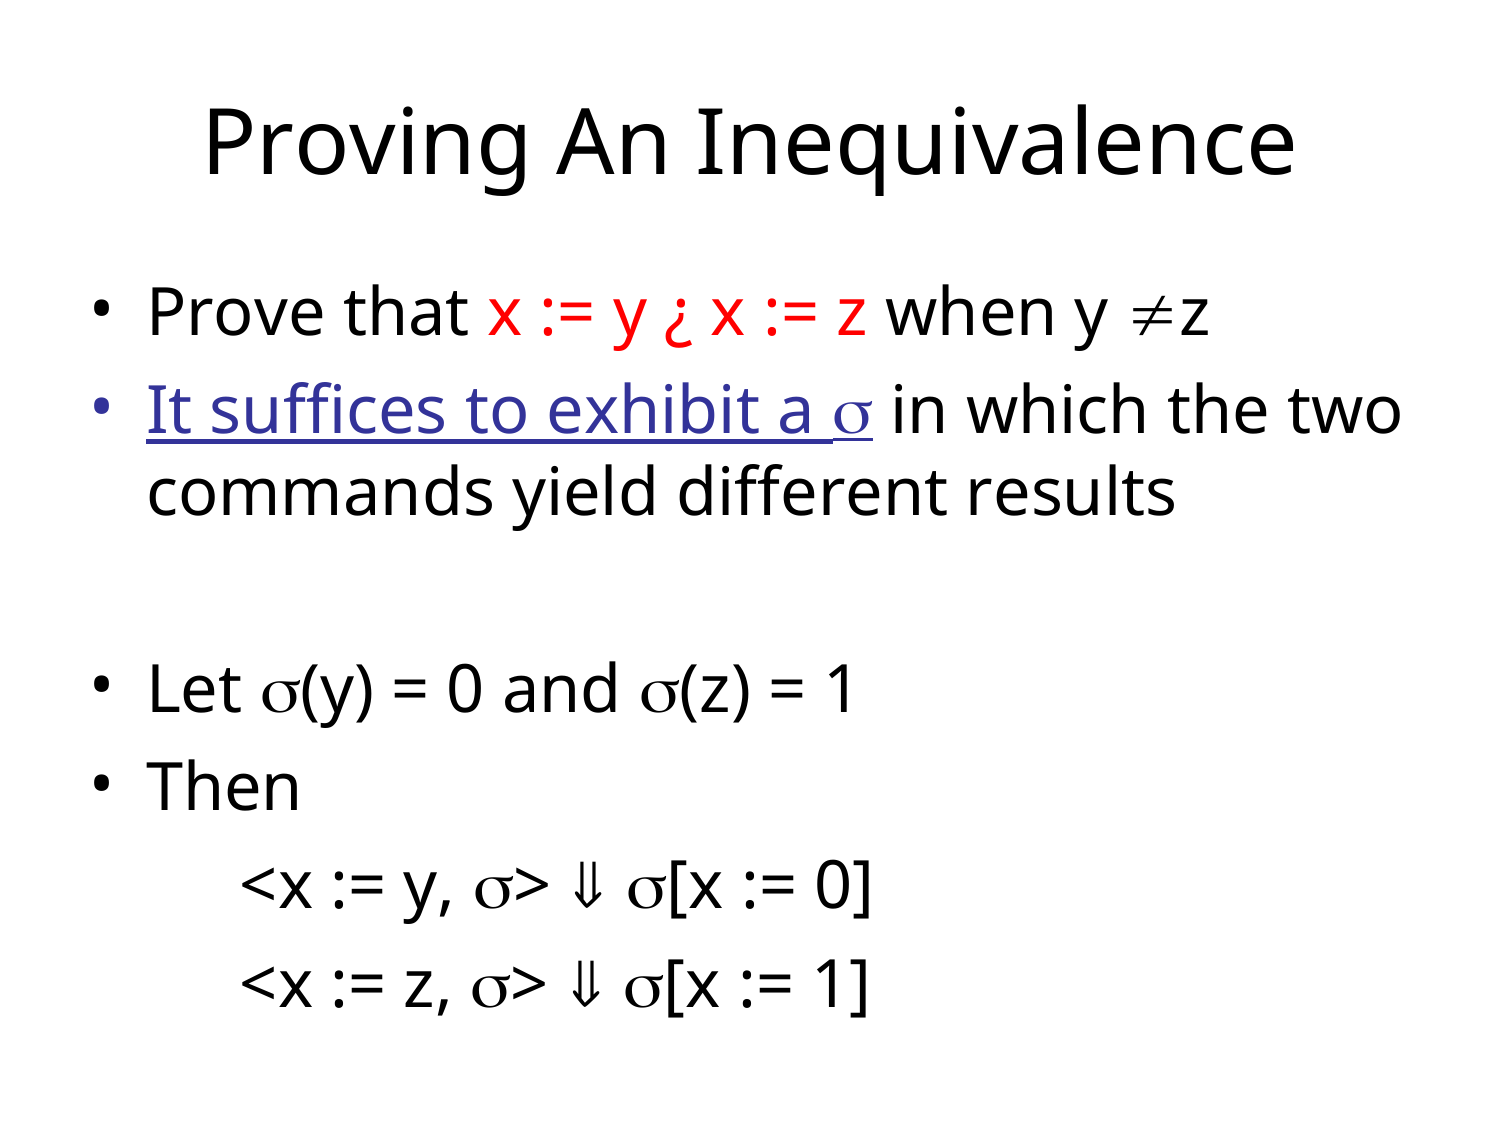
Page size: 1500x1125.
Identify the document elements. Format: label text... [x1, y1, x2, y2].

title Proving An Inequivalence [75, 45, 1426, 233]
list Prove that x := y ¿ x := z when y z It suffices to exhibit a  in which the two commands yield different results Let (y) = 0 and (z) = 1 Then <x := y, >  [x := 0] <x := z, >  [x := 1] [75, 262, 1426, 1063]
